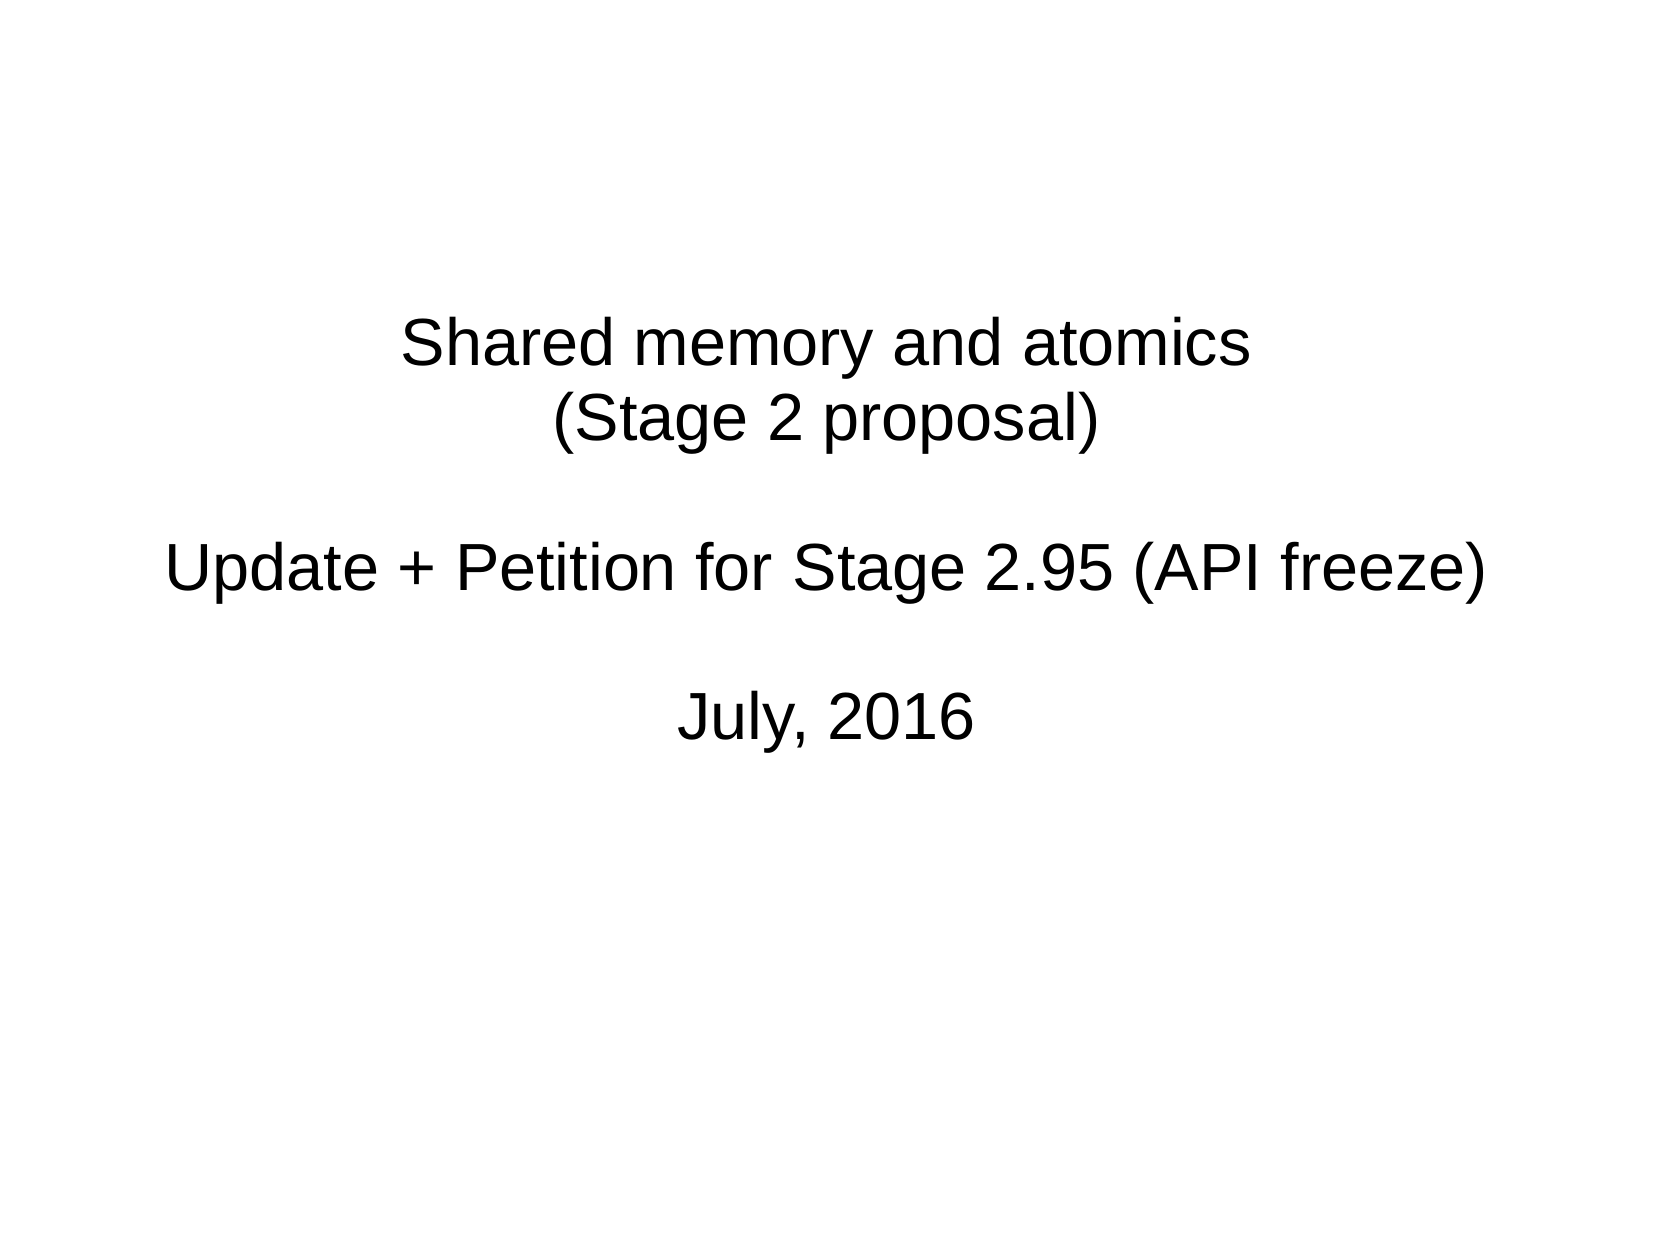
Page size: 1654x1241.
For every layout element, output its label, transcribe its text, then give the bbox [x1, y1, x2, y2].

subtitle Shared memory and atomics (Stage 2 proposal) Update + Petition for Stage 2.95 (API freeze) July, 2016 [82, 49, 1571, 1010]
